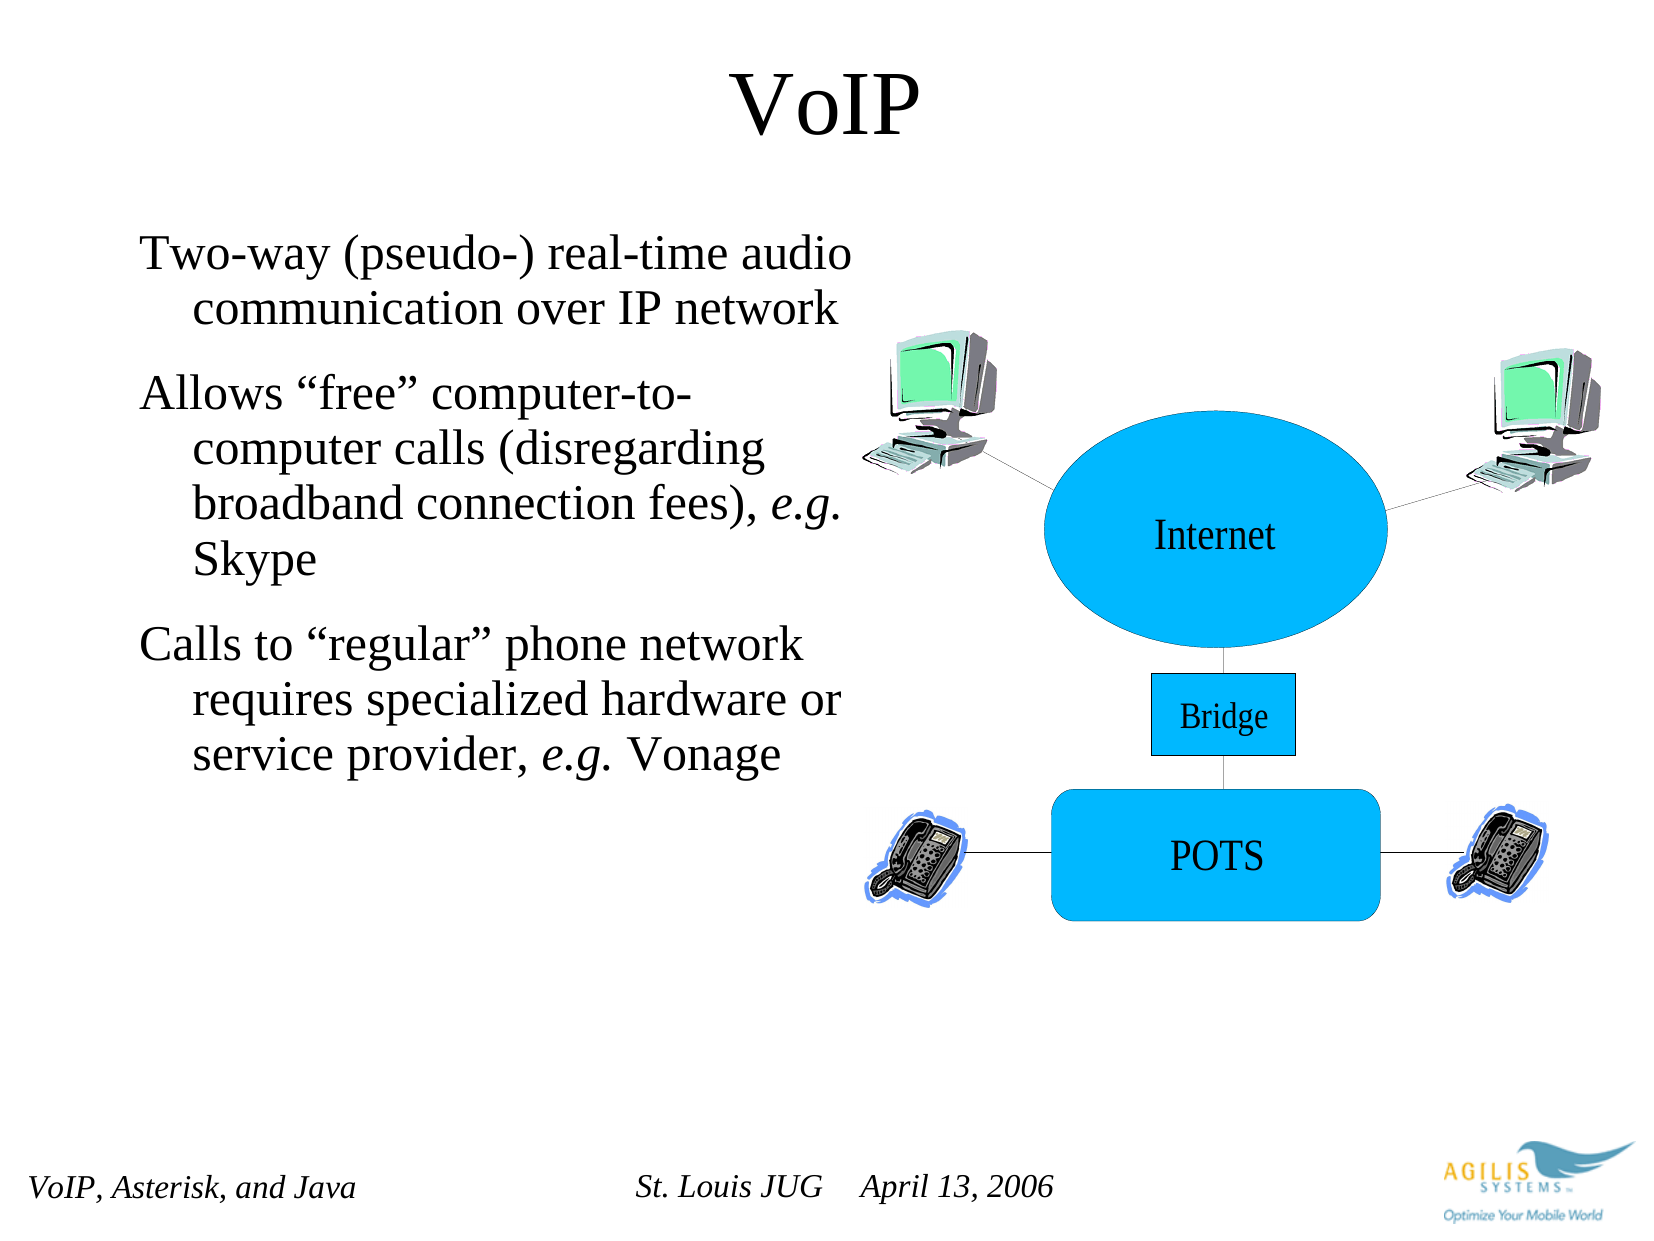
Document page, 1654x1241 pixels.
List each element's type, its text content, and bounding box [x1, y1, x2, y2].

picture [1444, 1141, 1636, 1224]
title VoIP [119, 0, 1532, 208]
chart [794, 299, 1654, 985]
list Two-way (pseudo-) real-time audio communication over IP network Allows “free” computer-to-computer calls (disregarding broadband connection fees), e.g. Skype Calls to “regular” phone network requires specialized hardware or service provider, e.g. Vonage [121, 224, 855, 1169]
